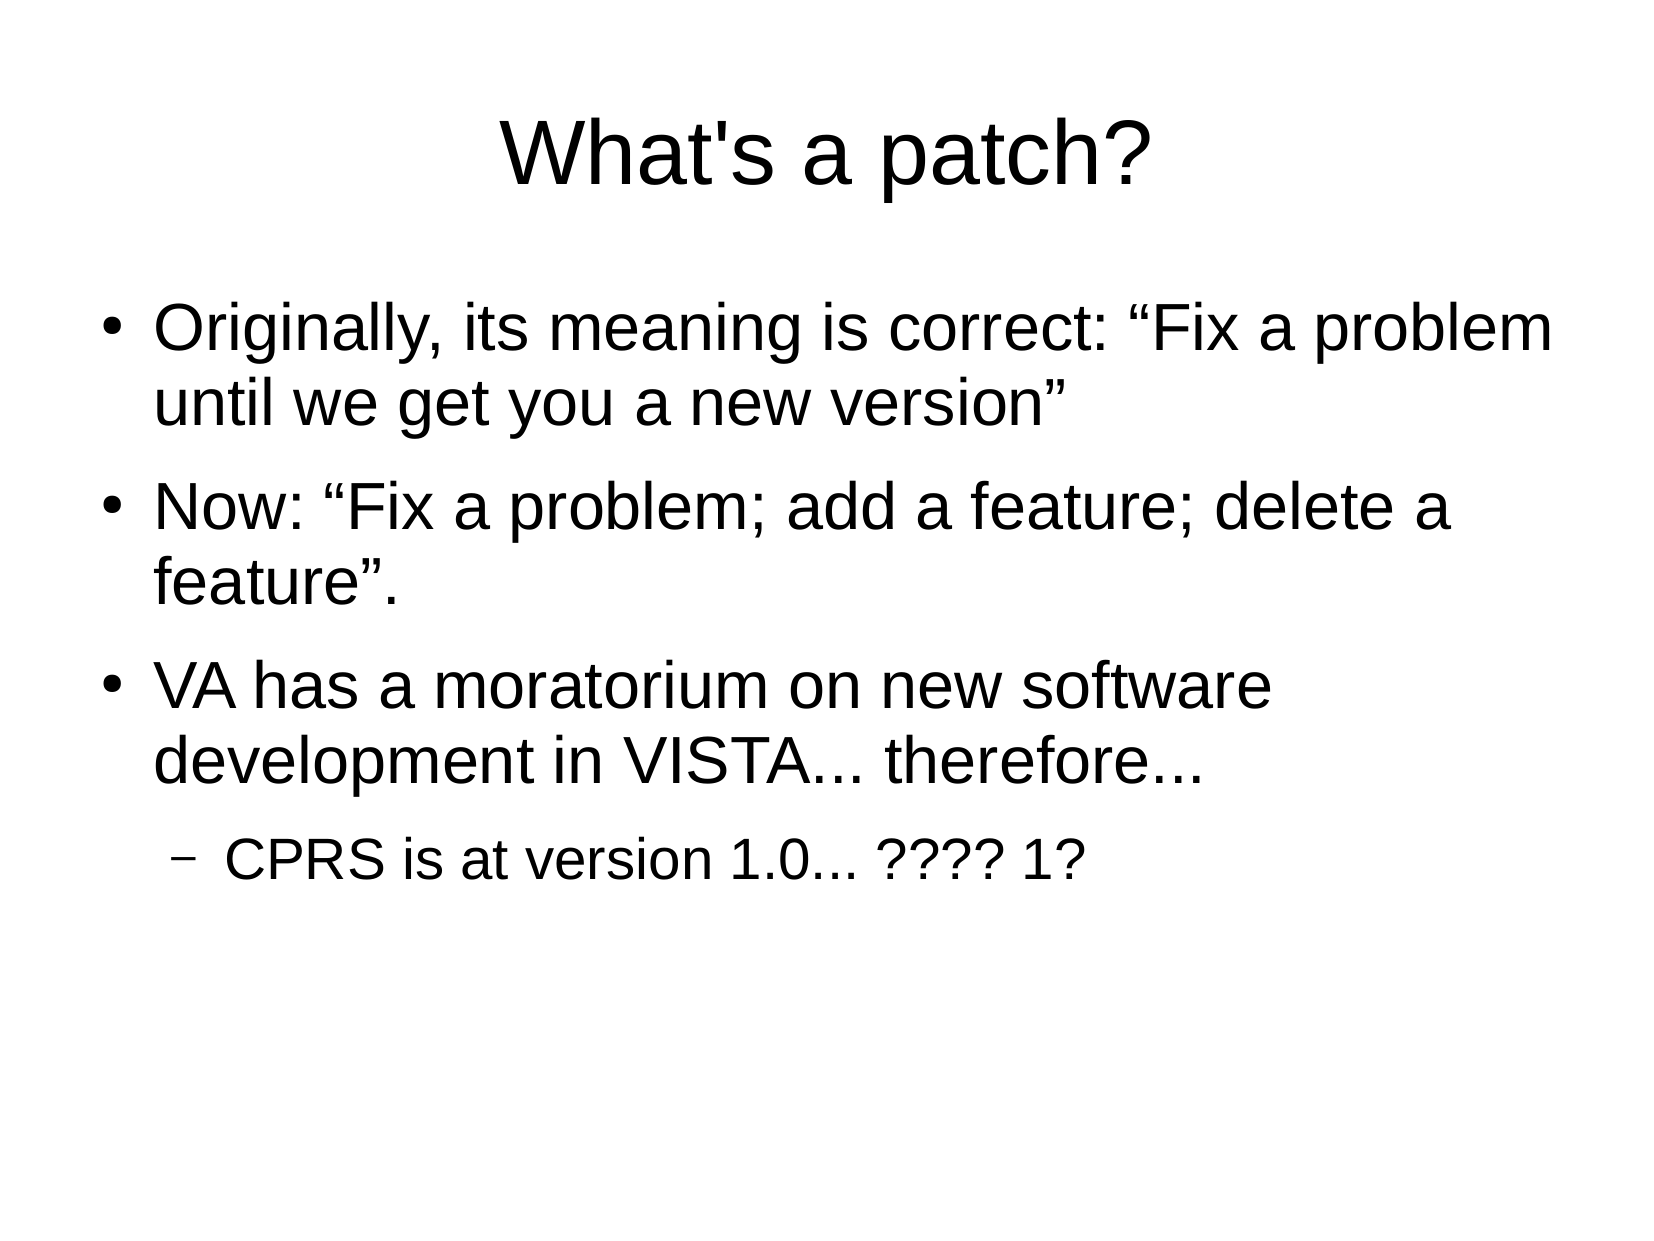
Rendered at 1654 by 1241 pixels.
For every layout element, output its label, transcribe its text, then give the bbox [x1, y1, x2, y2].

list Originally, its meaning is correct: “Fix a problem until we get you a new version” Now: “Fix a problem; add a feature; delete a feature”. VA has a moratorium on new software development in VISTA... therefore... CPRS is at version 1.0... ???? 1? [82, 290, 1571, 1010]
title What's a patch? [82, 49, 1571, 257]
